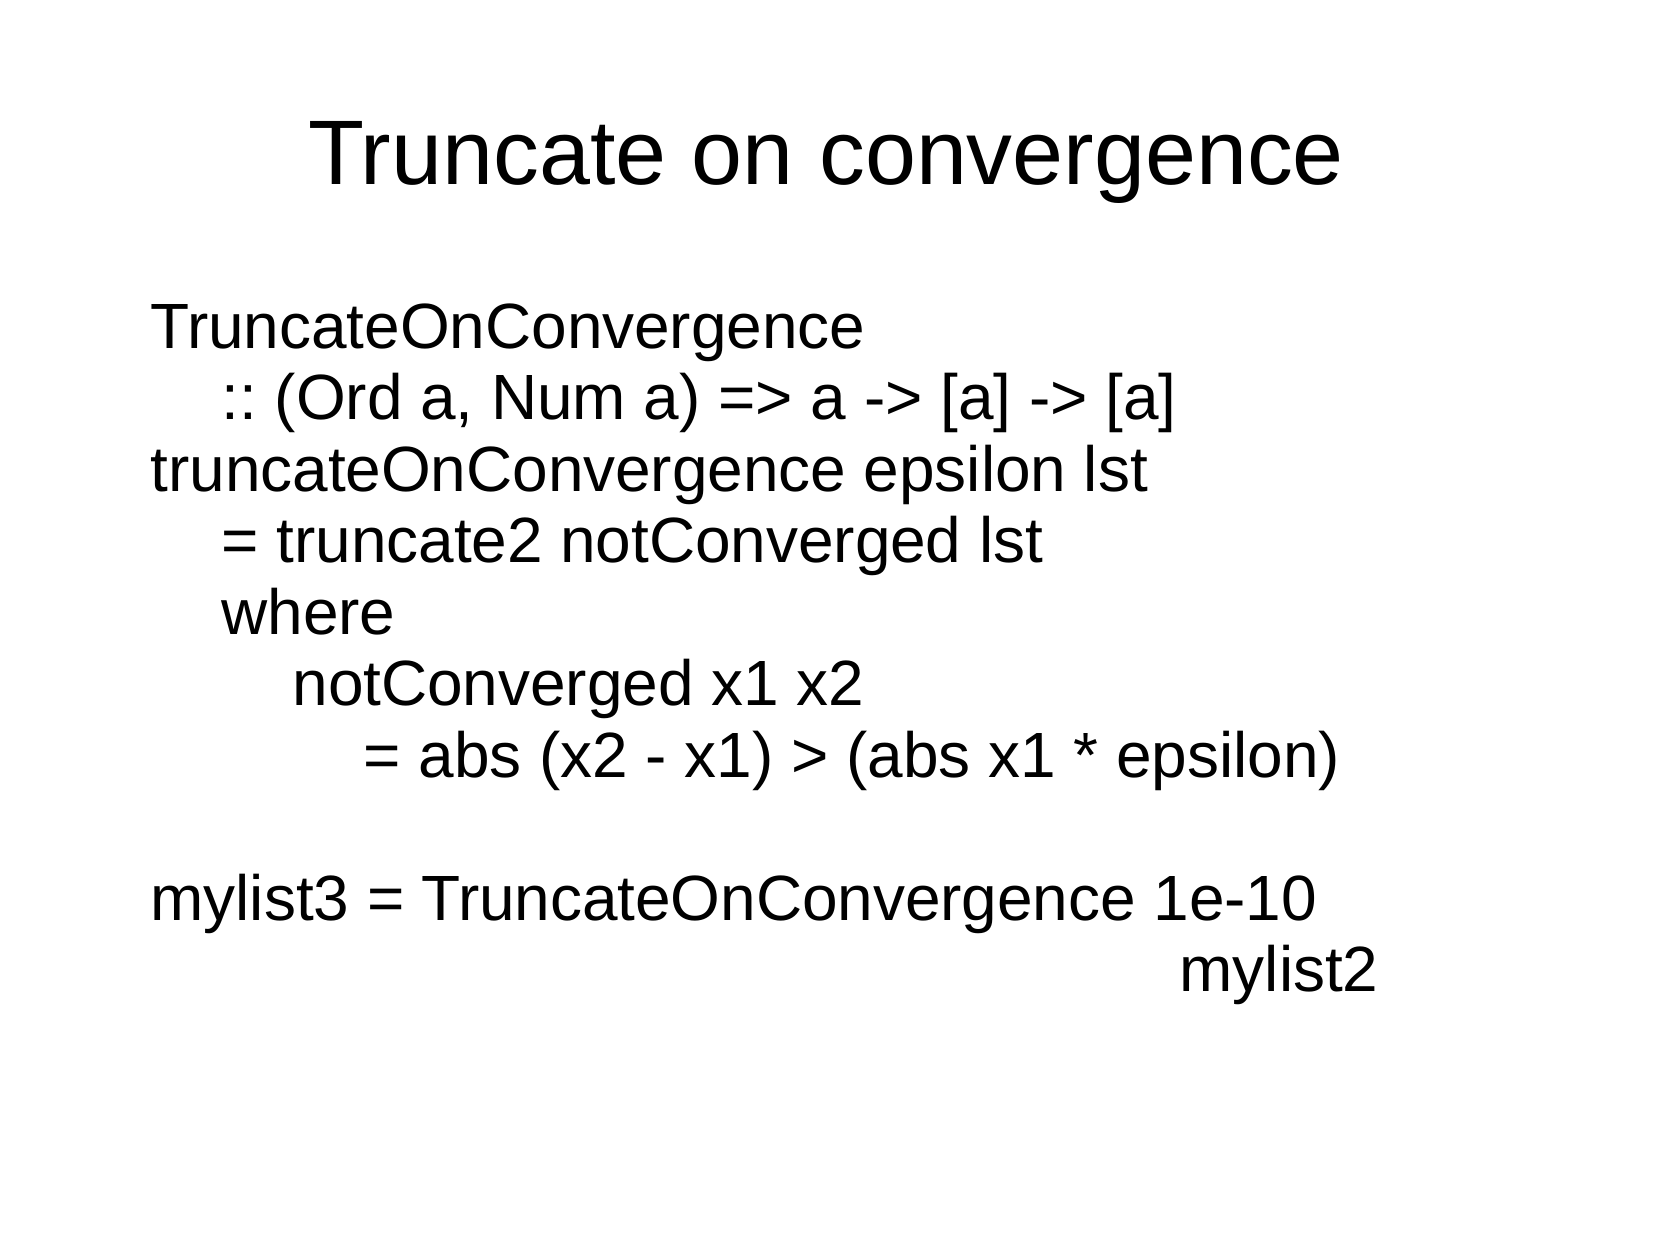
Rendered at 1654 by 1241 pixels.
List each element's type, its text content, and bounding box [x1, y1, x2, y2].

title Truncate on convergence [82, 49, 1571, 257]
list TruncateOnConvergence :: (Ord a, Num a) => a -> [a] -> [a] truncateOnConvergence epsilon lst = truncate2 notConverged lst where notConverged x1 x2 = abs (x2 - x1) > (abs x1 * epsilon) mylist3 = TruncateOnConvergence 1e-10 mylist2 [82, 290, 1571, 1010]
